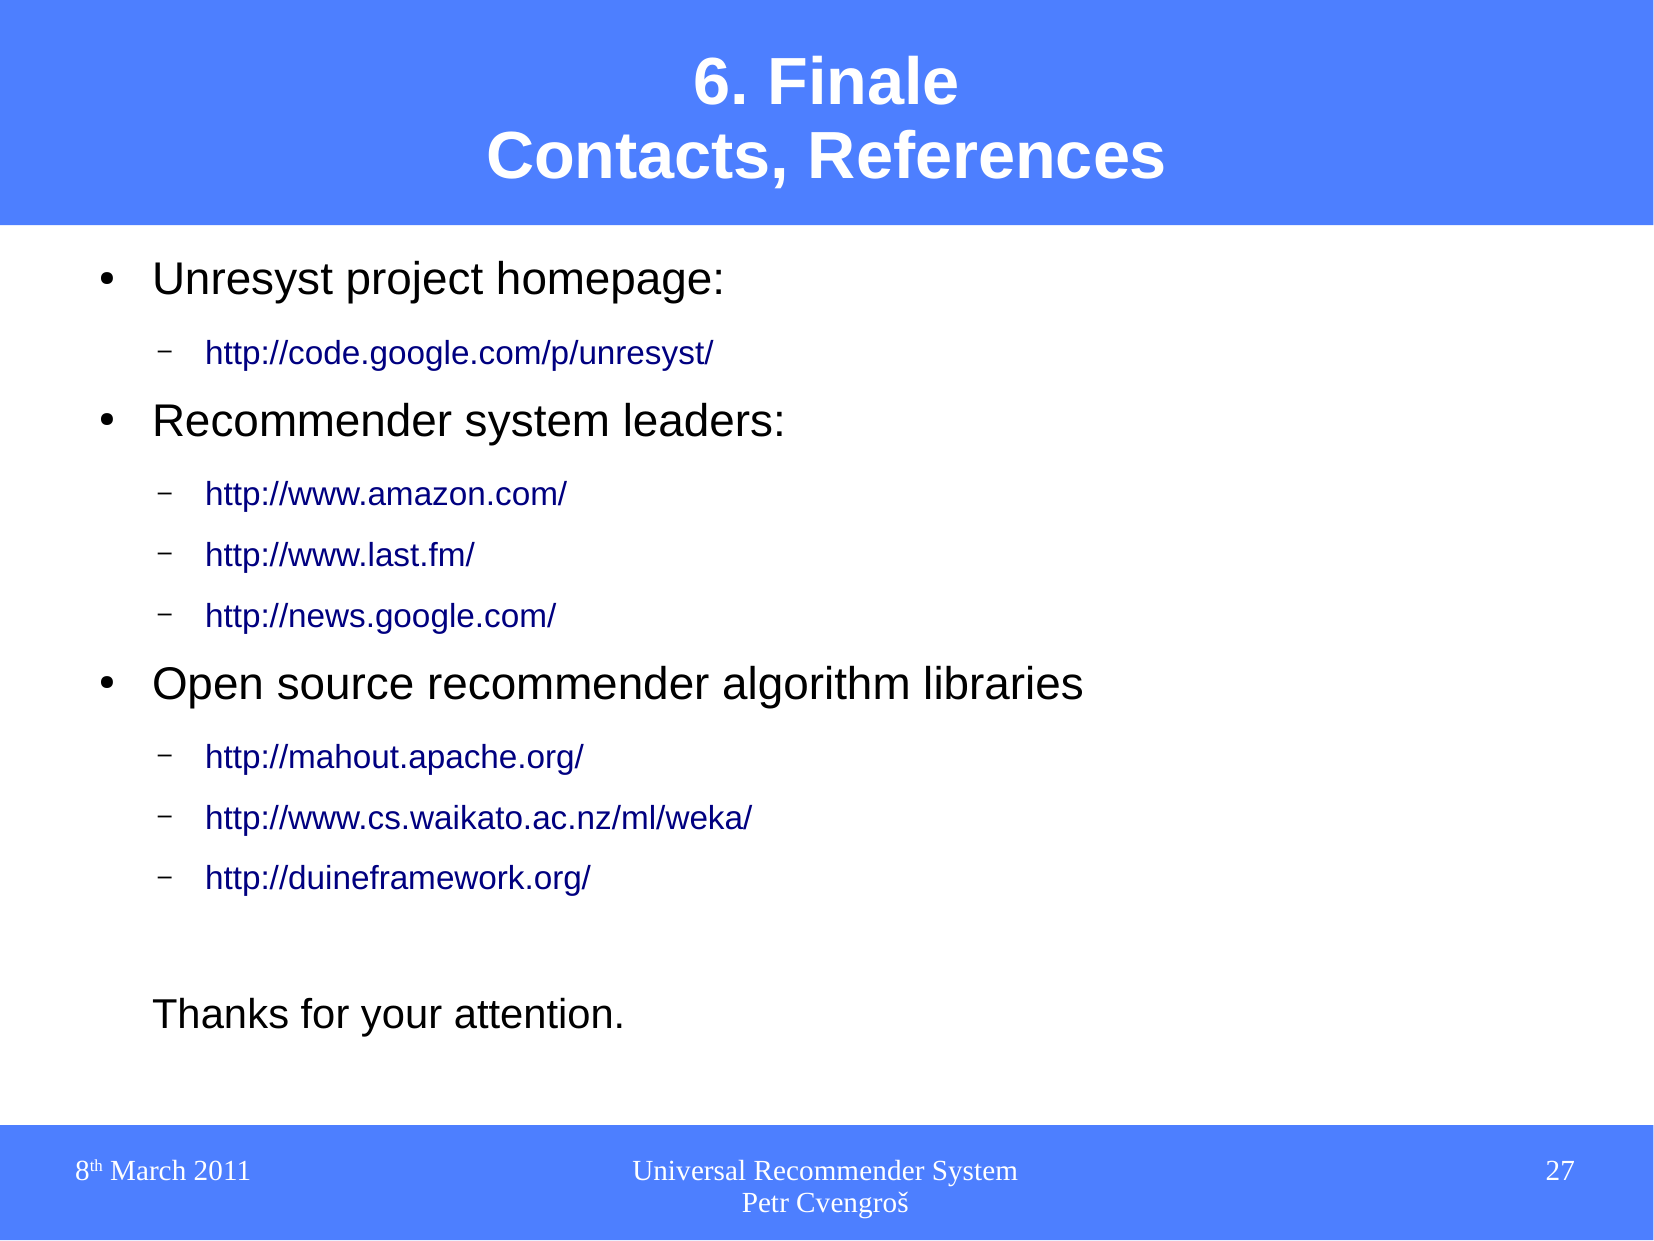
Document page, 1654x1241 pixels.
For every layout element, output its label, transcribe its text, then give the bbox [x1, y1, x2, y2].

title 6. Finale Contacts, References [82, 32, 1571, 205]
list Unresyst project homepage: http://code.google.com/p/unresyst/ Recommender system leaders: http://www.amazon.com/ http://www.last.fm/ http://news.google.com/ Open source recommender algorithm libraries http://mahout.apache.org/ http://www.cs.waikato.ac.nz/ml/weka/ http://duineframework.org/ Thanks for your attention. [81, 253, 1570, 1096]
